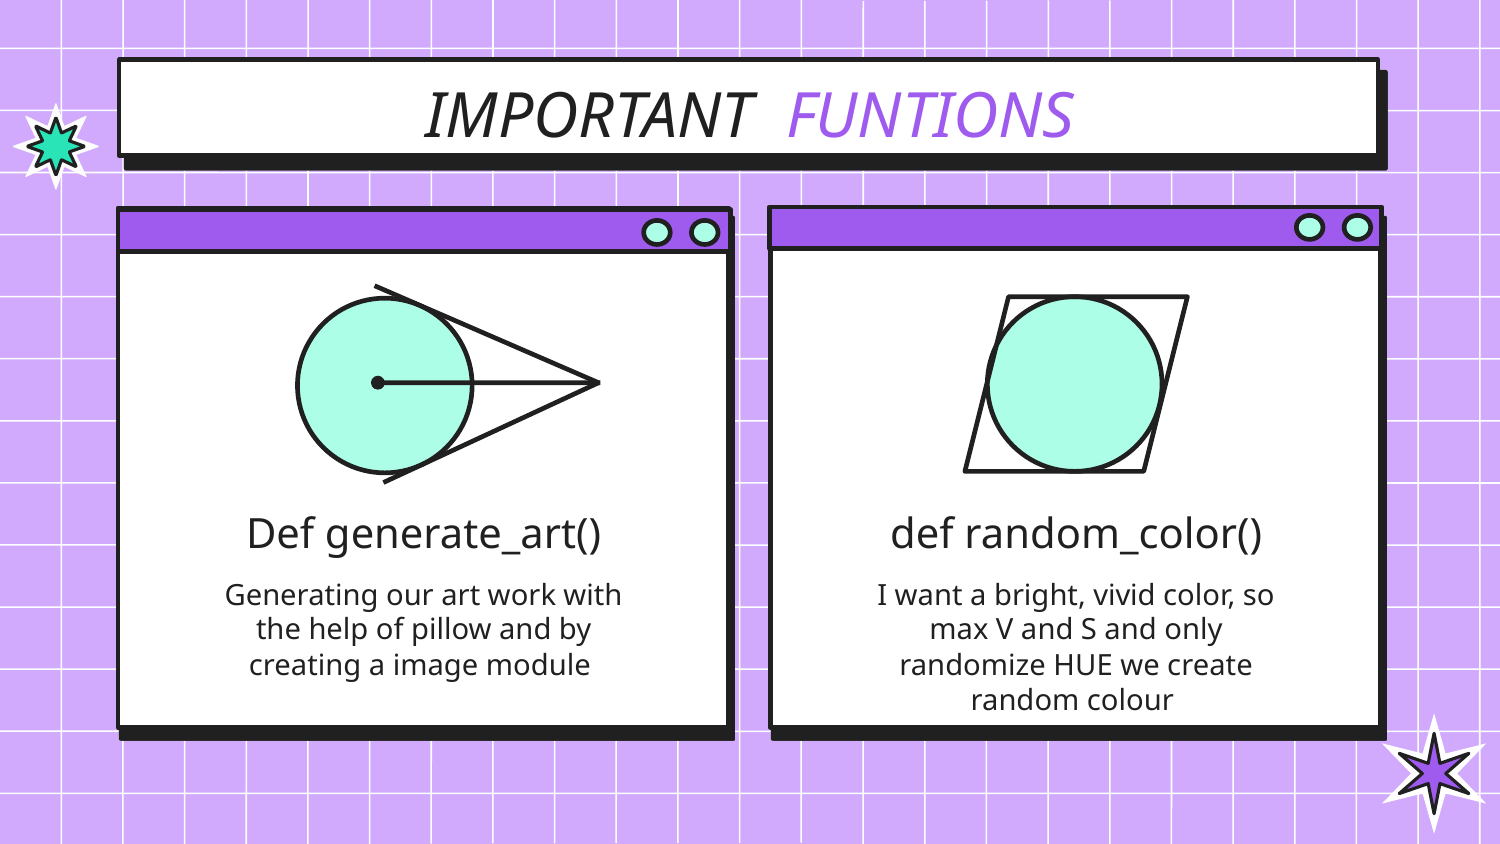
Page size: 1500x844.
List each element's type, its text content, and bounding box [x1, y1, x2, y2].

subtitle Def generate_art() [185, 491, 663, 561]
subtitle Generating our art work with the help of pillow and by creating a image module [185, 561, 663, 696]
text_box [987, 300, 1163, 469]
text_box [1381, 713, 1487, 834]
subtitle I want a bright, vivid color, so max V and S and only randomize HUE we create random colour [837, 561, 1315, 696]
text_box [297, 298, 473, 473]
subtitle def random_color() [837, 491, 1315, 561]
title IMPORTANT FUNTIONS [118, 60, 1382, 155]
text_box [13, 103, 99, 190]
